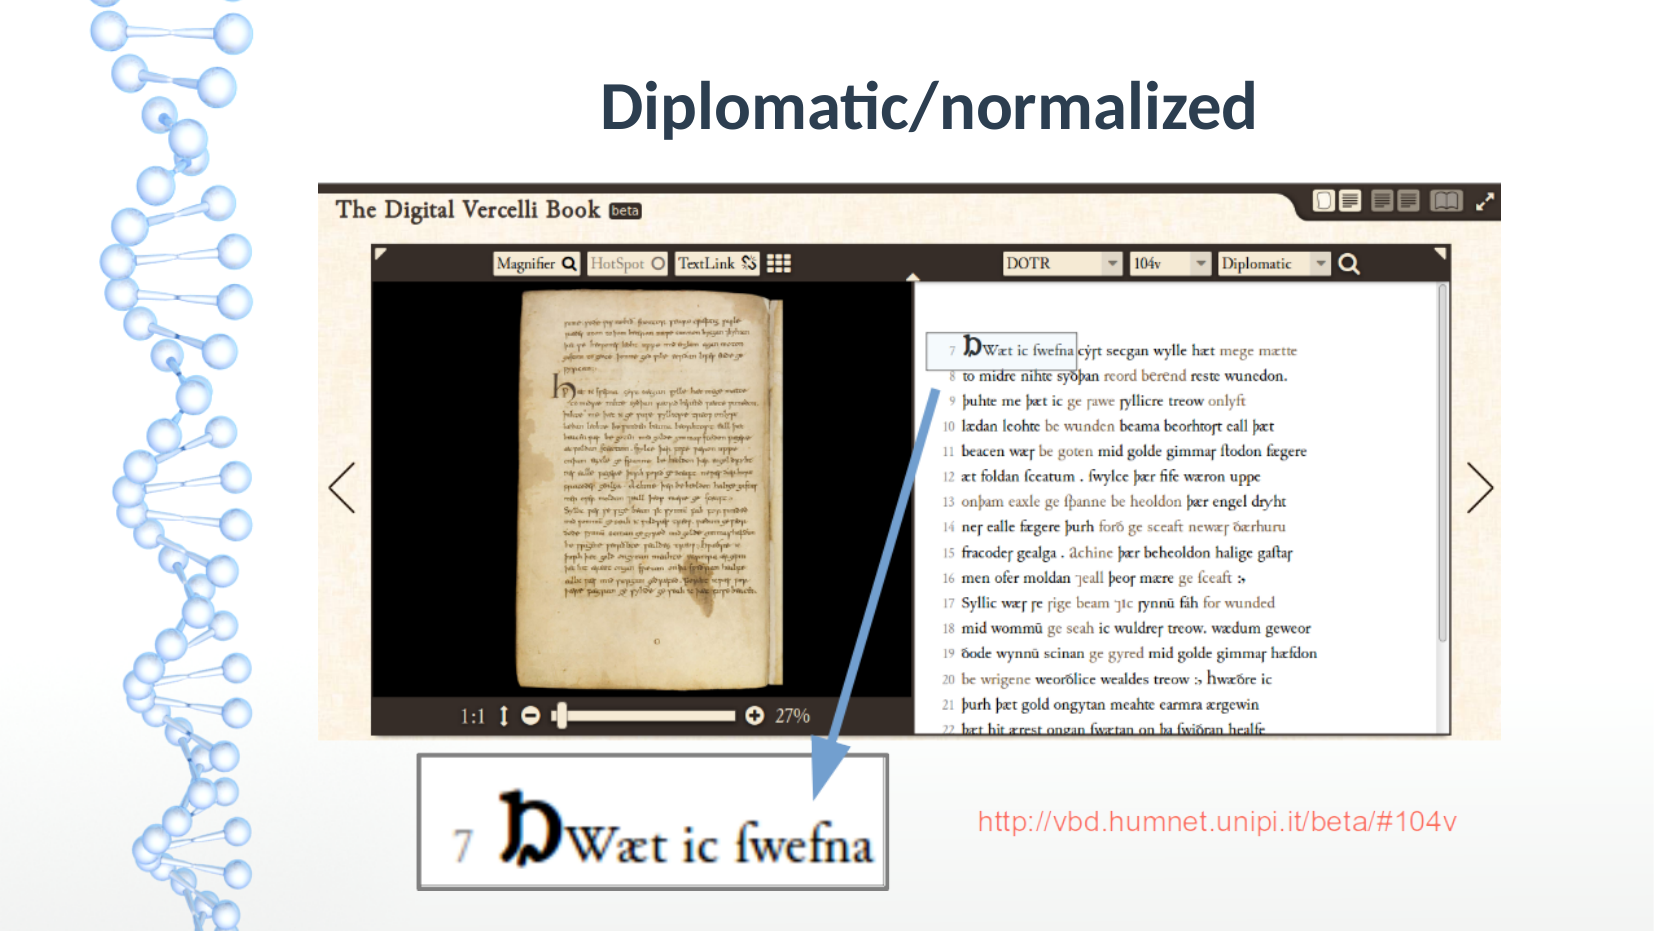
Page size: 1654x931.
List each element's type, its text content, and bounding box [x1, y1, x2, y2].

title Diplomatic/normalized [265, 35, 1595, 189]
picture [0, 0, 1654, 931]
